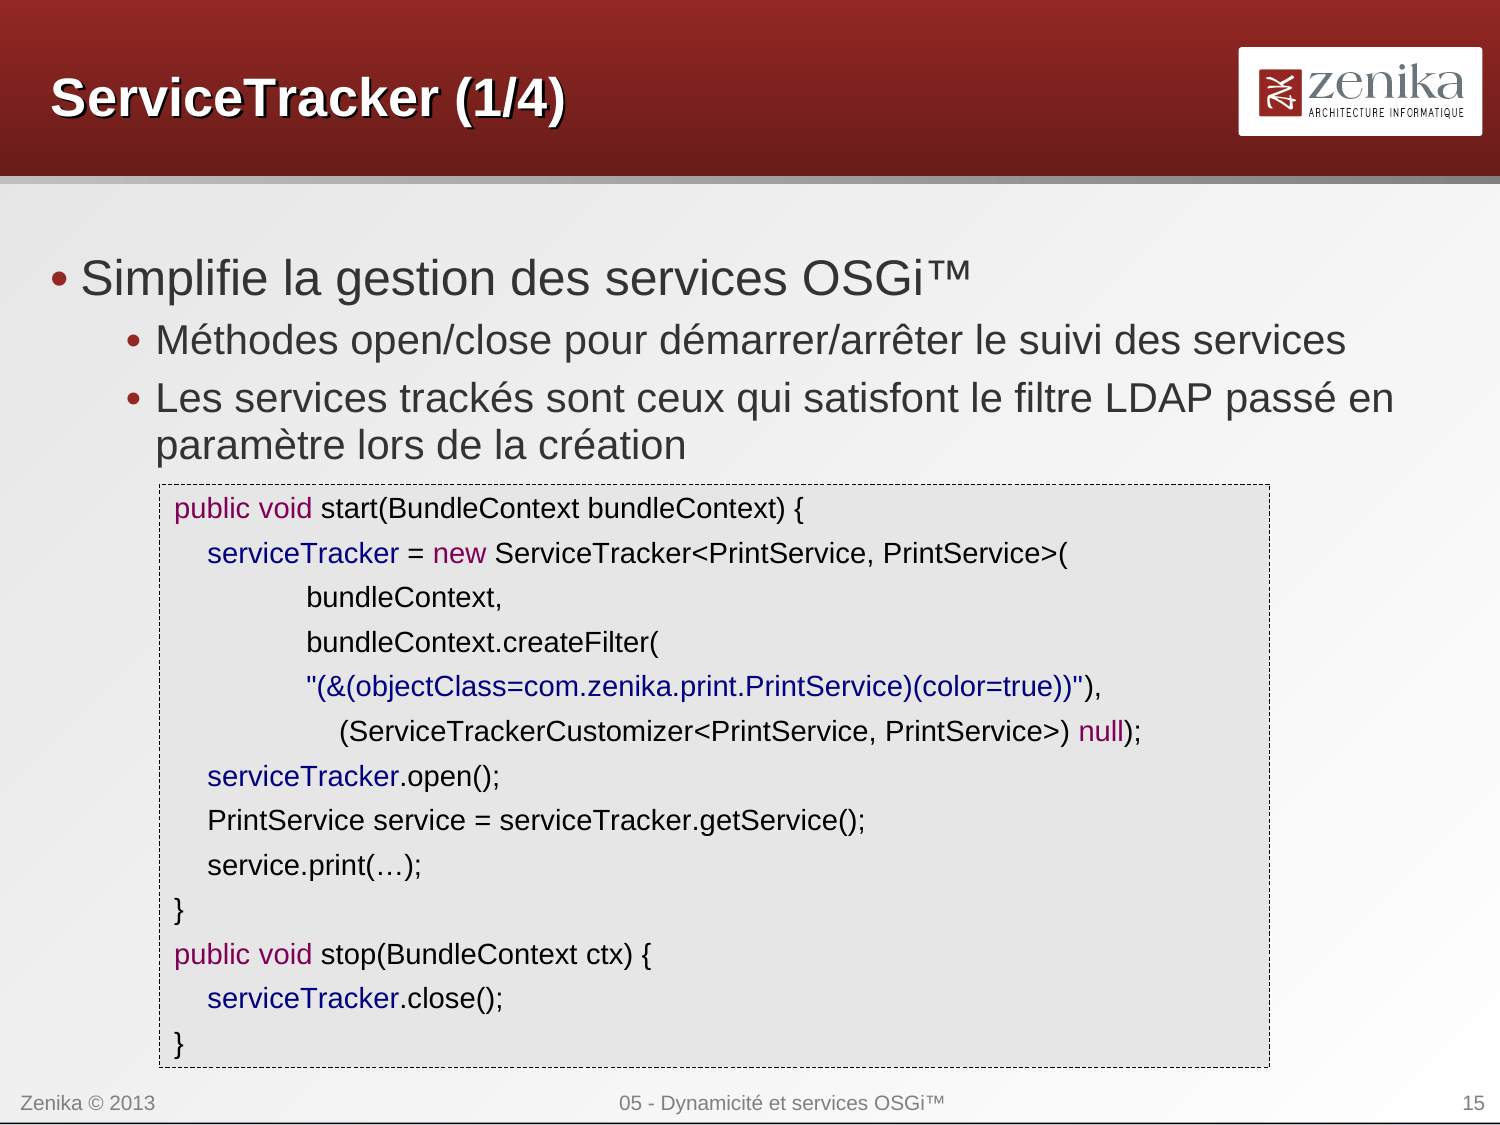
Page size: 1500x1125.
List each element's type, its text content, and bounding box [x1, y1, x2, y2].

list Simplifie la gestion des services OSGi™ Méthodes open/close pour démarrer/arrêter le suivi des services Les services trackés sont ceux qui satisfont le filtre LDAP passé en paramètre lors de la création [50, 249, 1435, 1064]
picture [1257, 58, 1464, 125]
title ServiceTracker (1/4) [50, 22, 1206, 172]
list public void start(BundleContext bundleContext) { serviceTracker = new ServiceTracker<PrintService, PrintService>( bundleContext, bundleContext.createFilter( "(&(objectClass=com.zenika.print.PrintService)(color=true))"), (ServiceTrackerCustomizer<PrintService, PrintService>) null); serviceTracker.open(); PrintService service = serviceTracker.getService(); service.print(…); } public void stop(BundleContext ctx) { serviceTracker.close(); } [159, 484, 1270, 1068]
